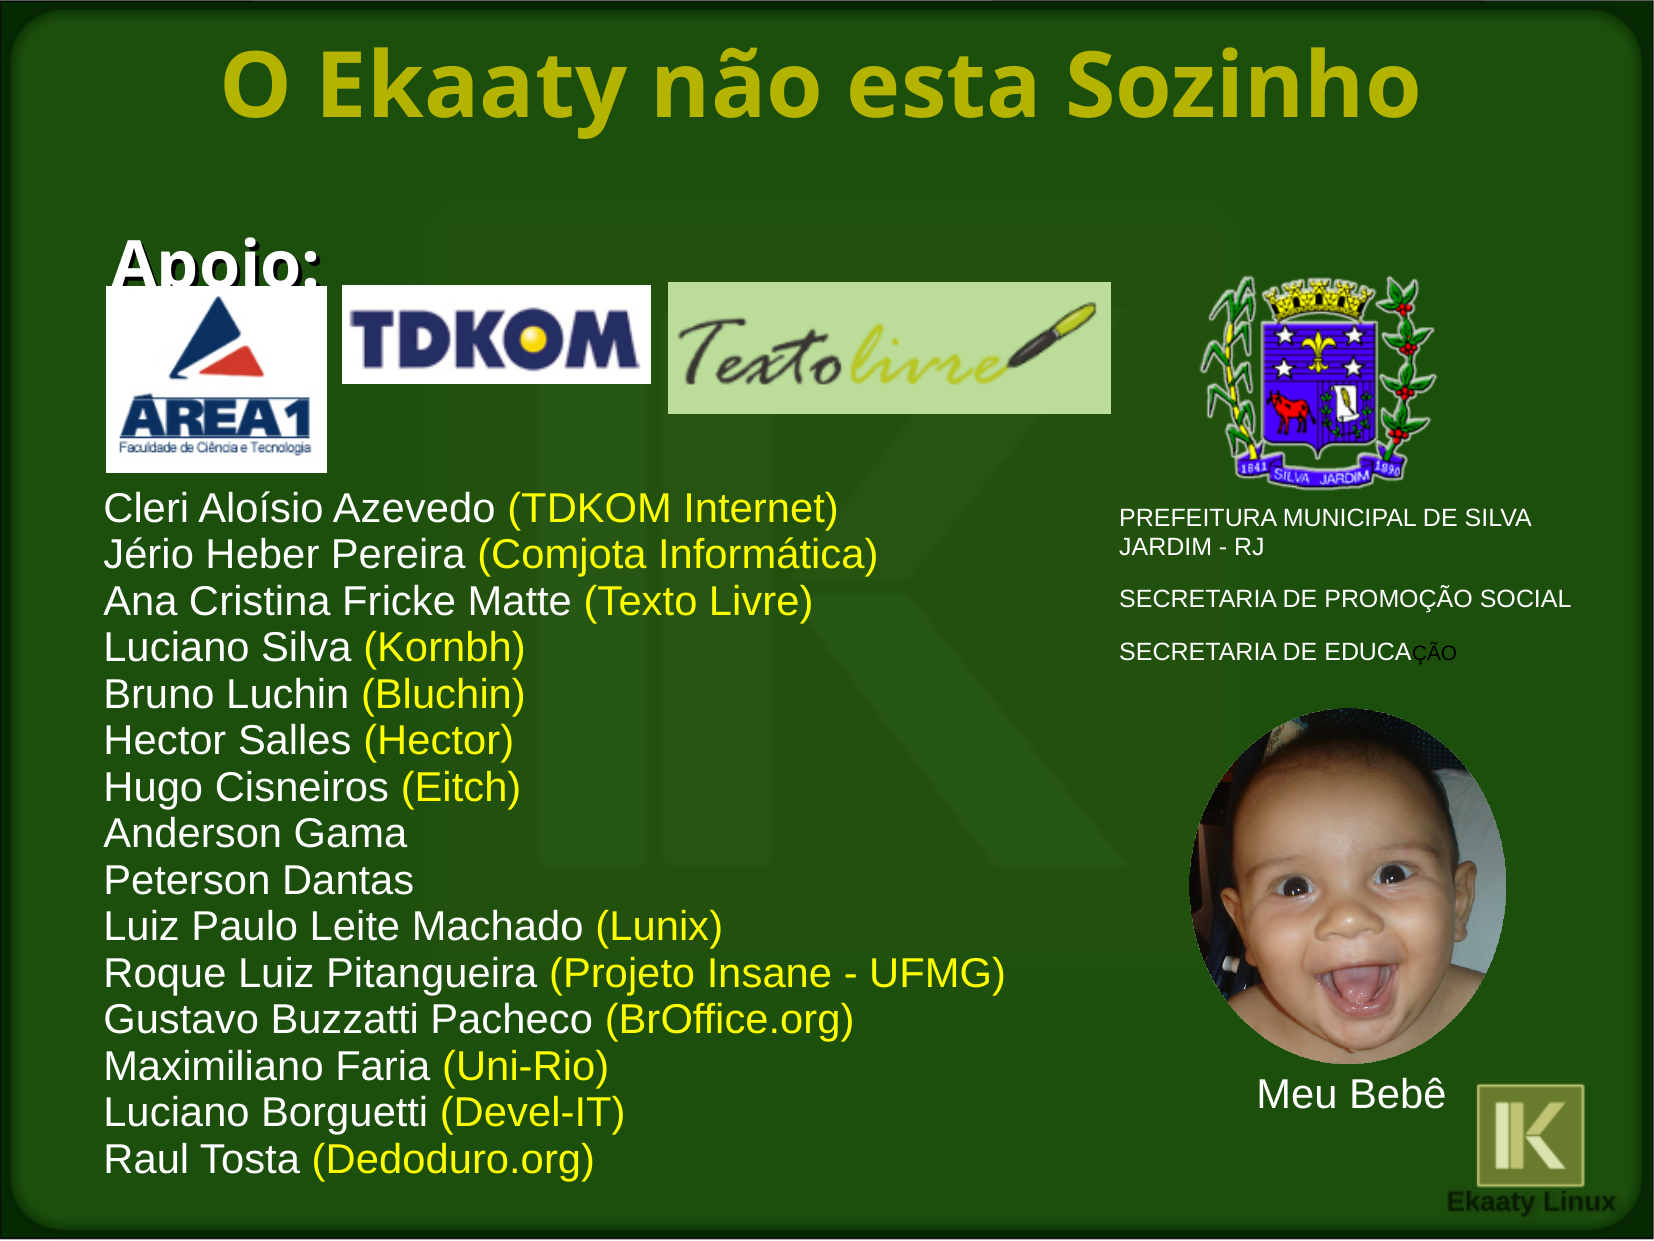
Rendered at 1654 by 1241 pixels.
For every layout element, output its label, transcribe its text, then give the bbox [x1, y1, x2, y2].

picture [0, 0, 1654, 1241]
text_box Cleri Aloísio Azevedo (TDKOM Internet) Jério Heber Pereira (Comjota Informática) Ana Cristina Fricke Matte (Texto Livre) Luciano Silva (Kornbh) Bruno Luchin (Bluchin) Hector Salles (Hector) Hugo Cisneiros (Eitch) Anderson Gama Peterson Dantas Luiz Paulo Leite Machado (Lunix) Roque Luiz Pitangueira (Projeto Insane - UFMG) Gustavo Buzzatti Pacheco (BrOffice.org) Maximiliano Faria (Uni-Rio) Luciano Borguetti (Devel-IT) Raul Tosta (Dedoduro.org) [88, 477, 1034, 1190]
title O Ekaaty não esta Sozinho [77, 16, 1566, 148]
text_box Meu Bebê [1241, 1063, 1495, 1125]
text_box PREFEITURA MUNICIPAL DE SILVA JARDIM - RJ SECRETARIA DE PROMOÇÃO SOCIAL SECRETARIA DE EDUCAÇÃO [1104, 496, 1610, 674]
text_box Apoio: [96, 165, 1388, 266]
